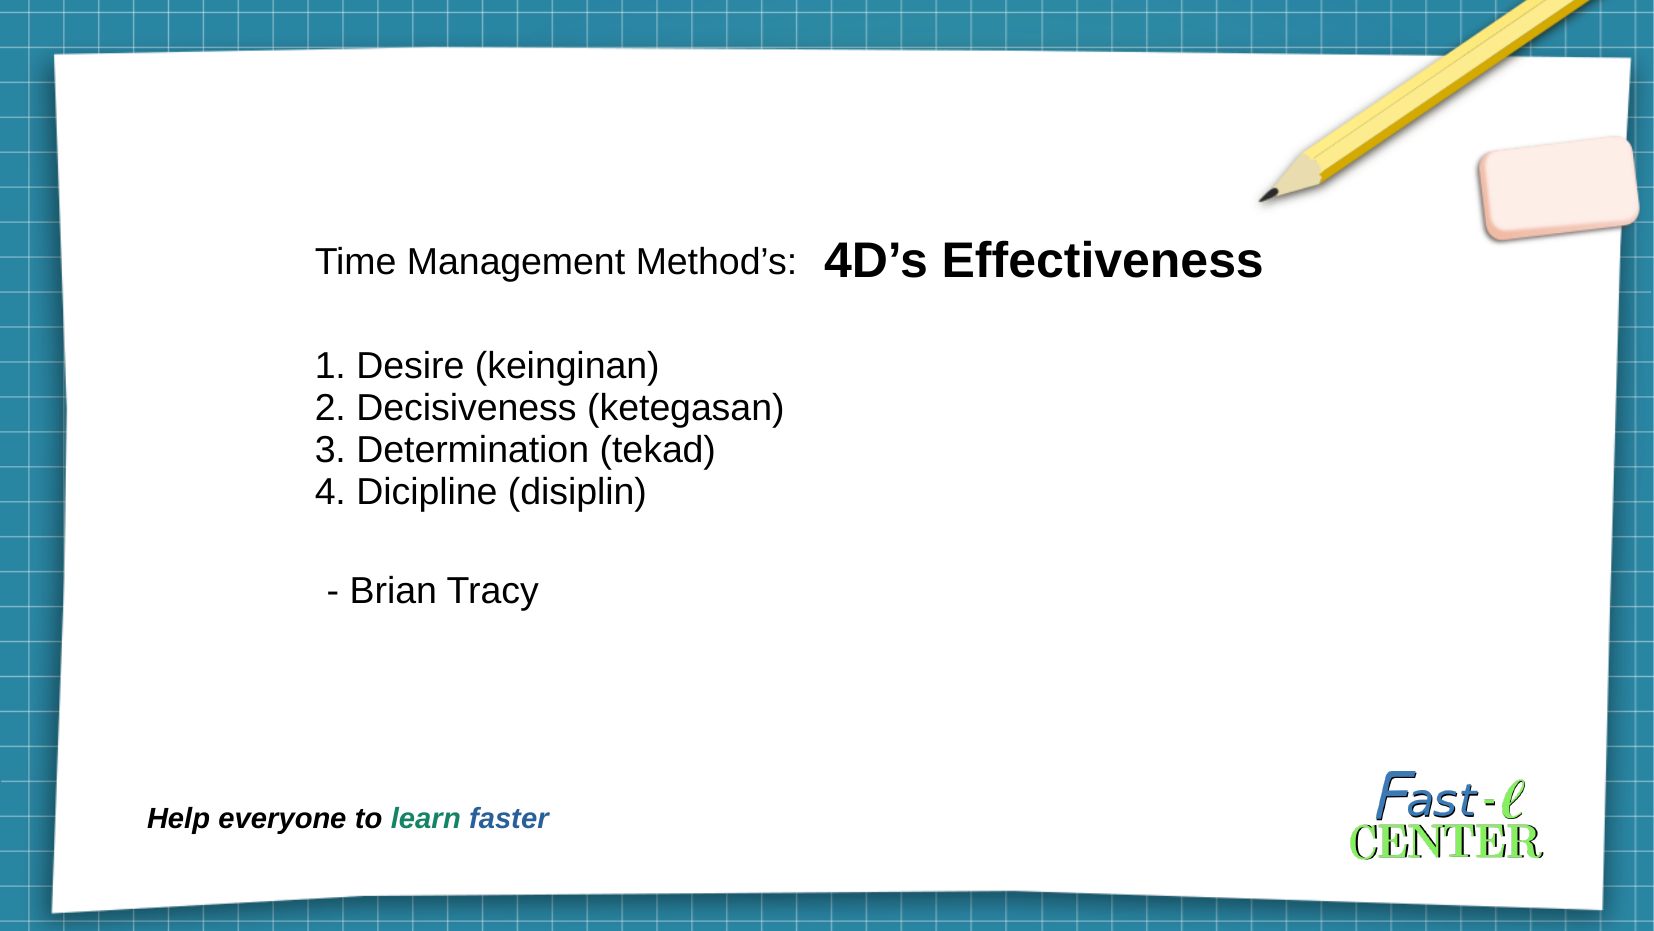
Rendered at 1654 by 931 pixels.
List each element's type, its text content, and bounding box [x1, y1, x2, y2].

picture [0, 0, 1654, 931]
text_box 4D’s Effectiveness [809, 225, 1335, 296]
text_box - Brian Tracy [311, 562, 863, 630]
text_box 1. Desire (keinginan) 2. Decisiveness (ketegasan) 3. Determination (tekad) 4. Dicipline (disiplin) [300, 337, 851, 521]
text_box Help everyone to learn faster [132, 791, 658, 839]
text_box Time Management Method’s: [300, 232, 851, 301]
